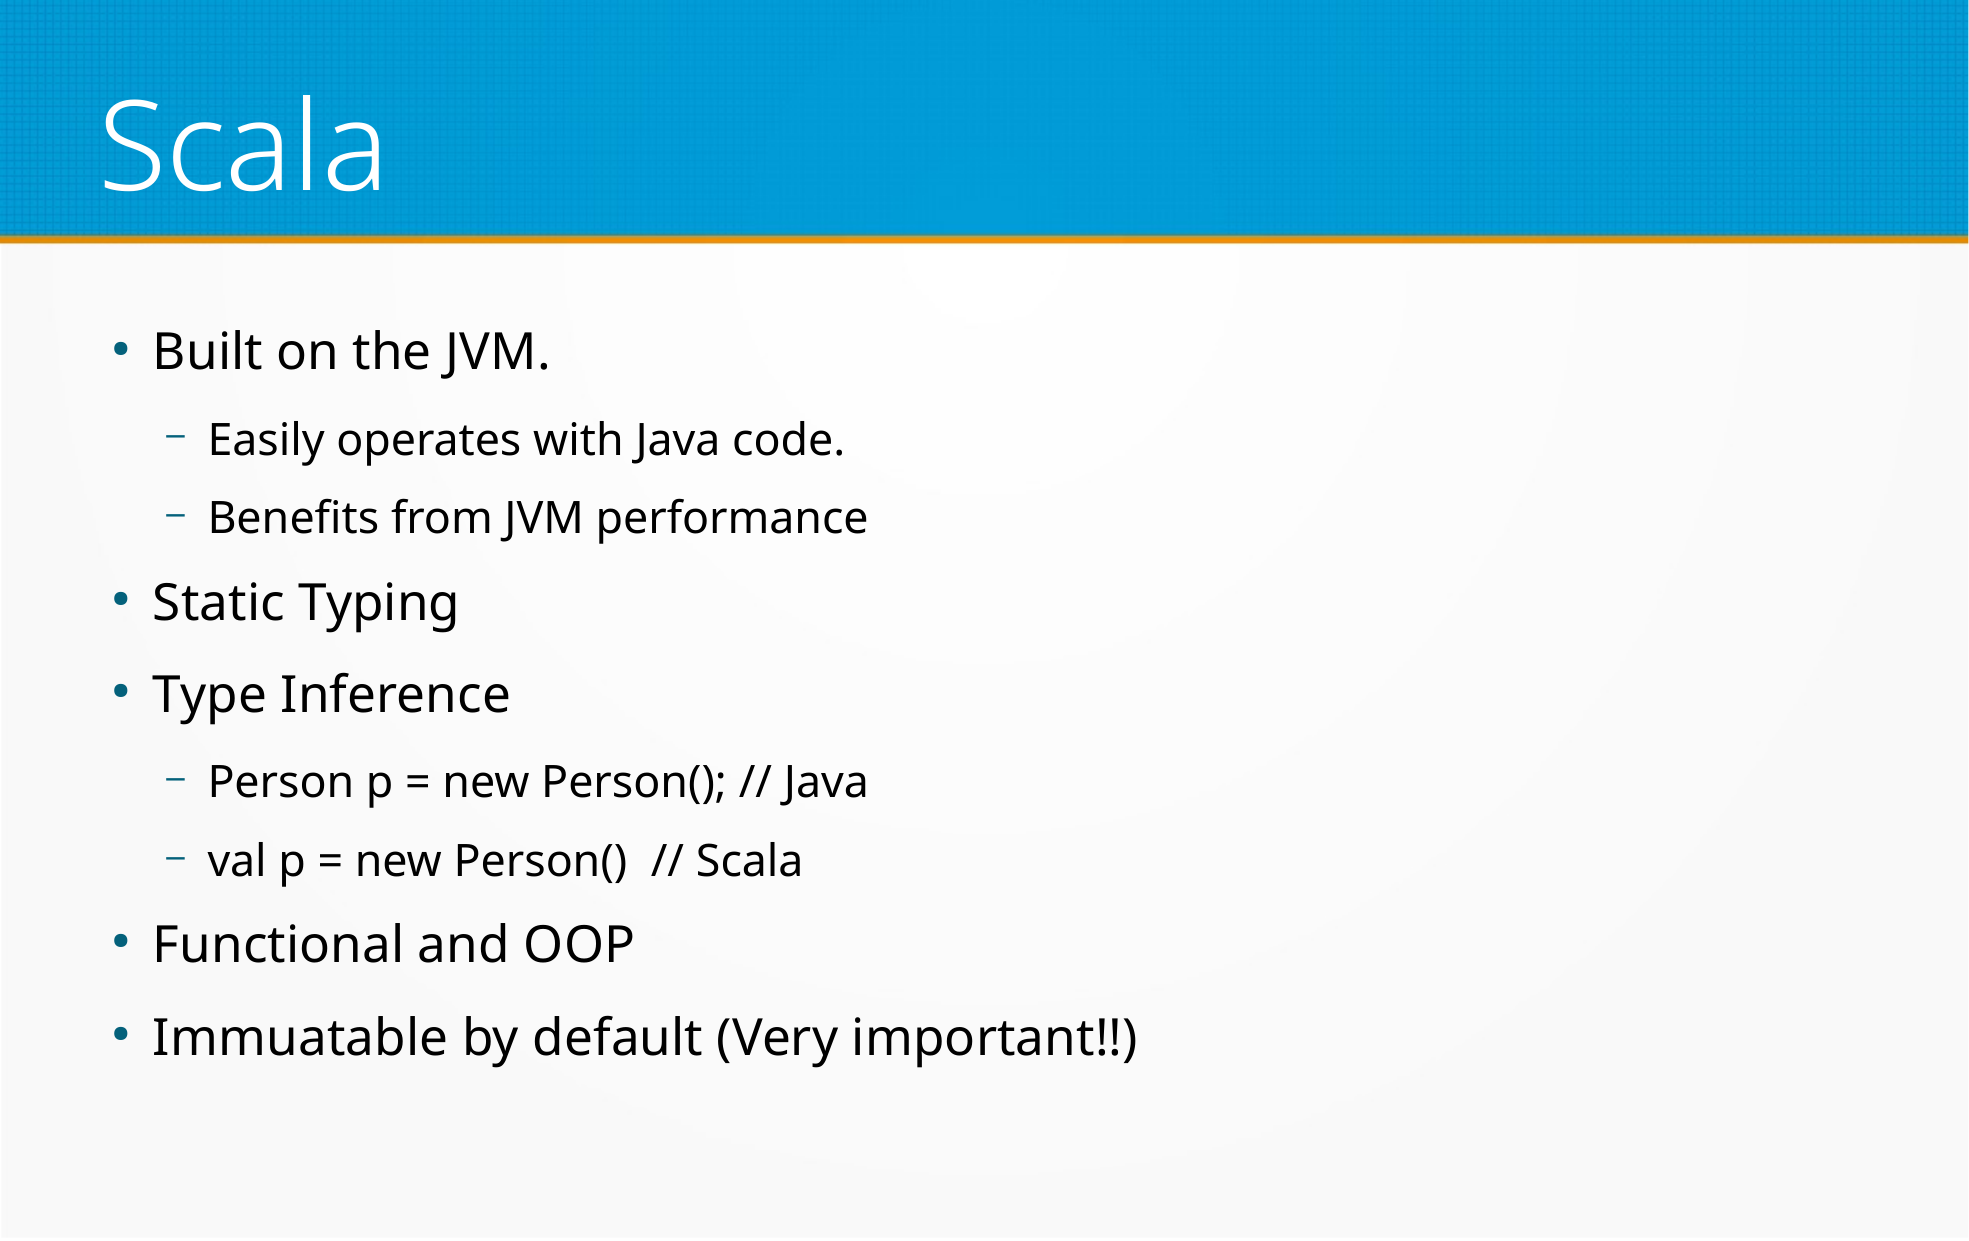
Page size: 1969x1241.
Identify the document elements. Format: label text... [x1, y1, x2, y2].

title Scala [98, 19, 1870, 227]
list Built on the JVM. Easily operates with Java code. Benefits from JVM performance Static Typing Type Inference Person p = new Person(); // Java val p = new Person() // Scala Functional and OOP Immuatable by default (Very important!!) [98, 315, 1861, 1081]
picture [0, 233, 1969, 1241]
